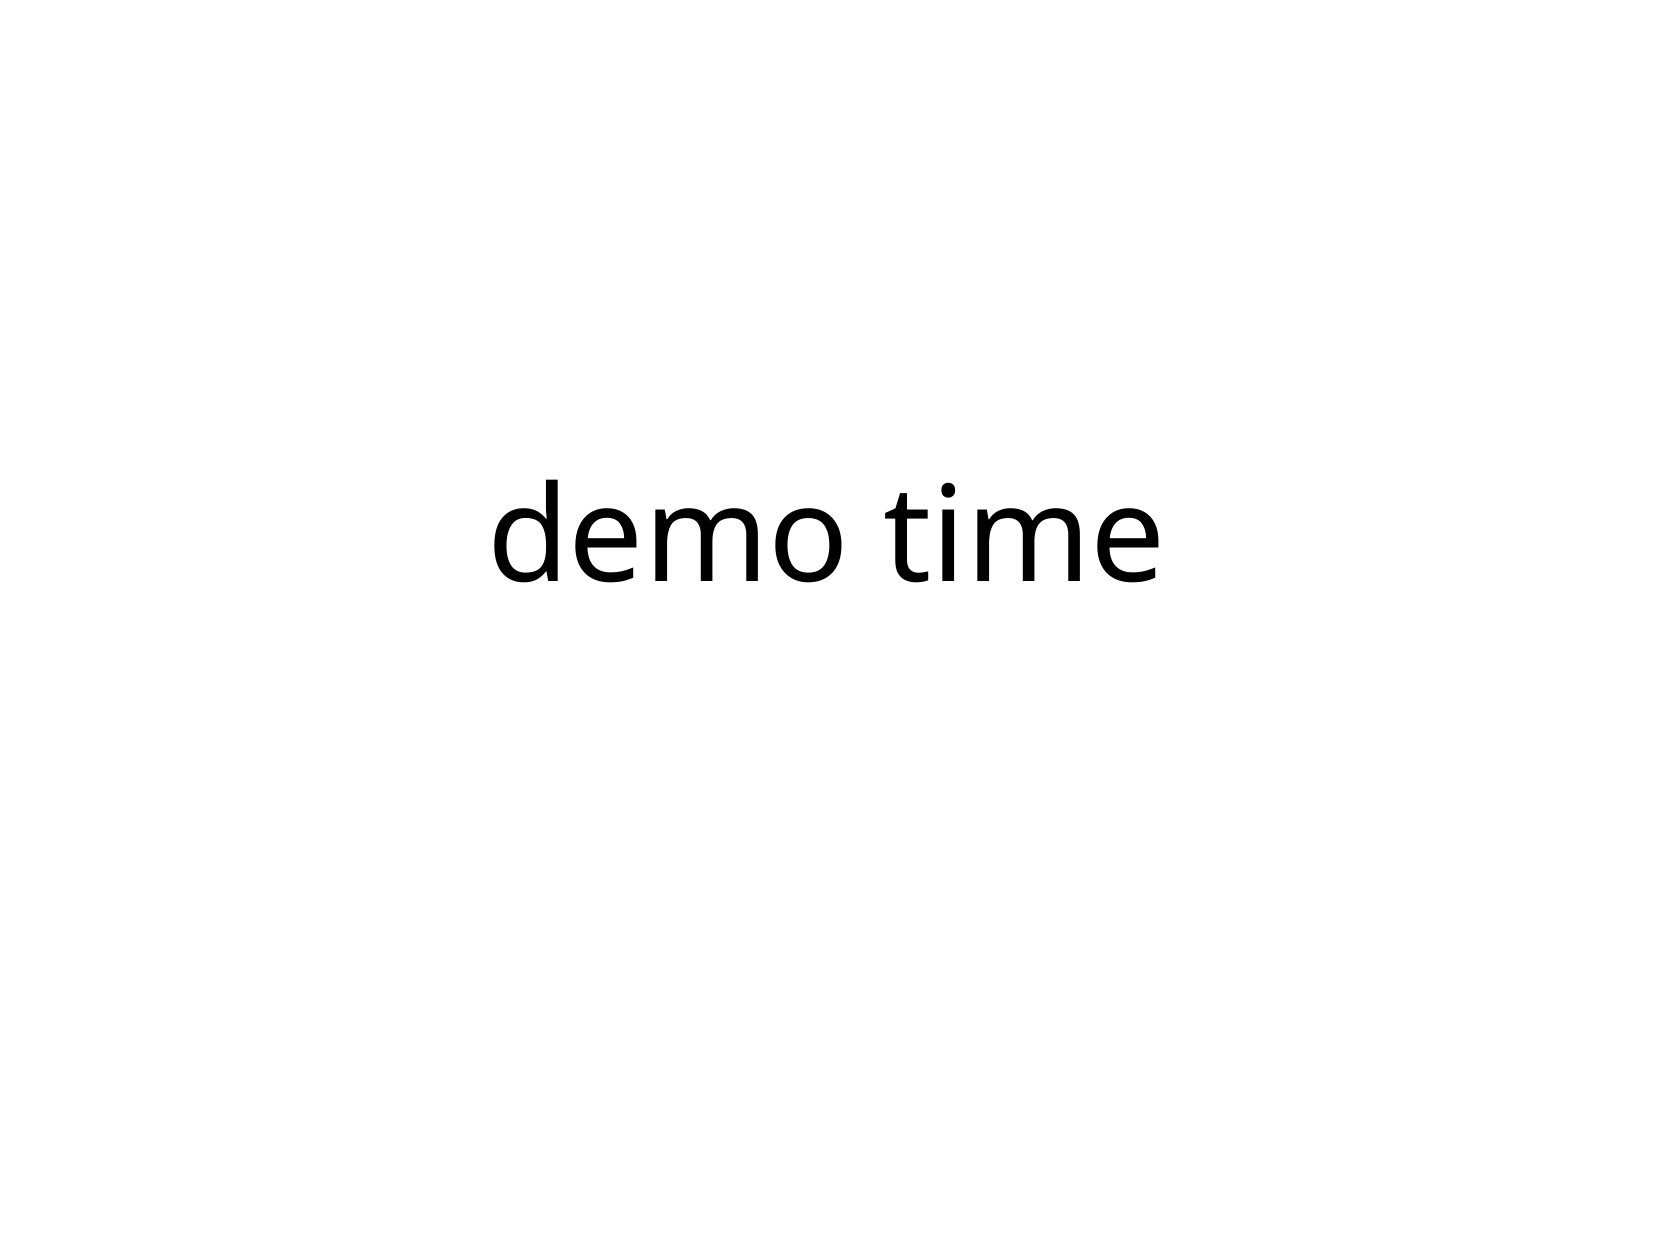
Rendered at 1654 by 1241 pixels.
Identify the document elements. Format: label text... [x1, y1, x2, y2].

subtitle demo time [82, 49, 1571, 1010]
